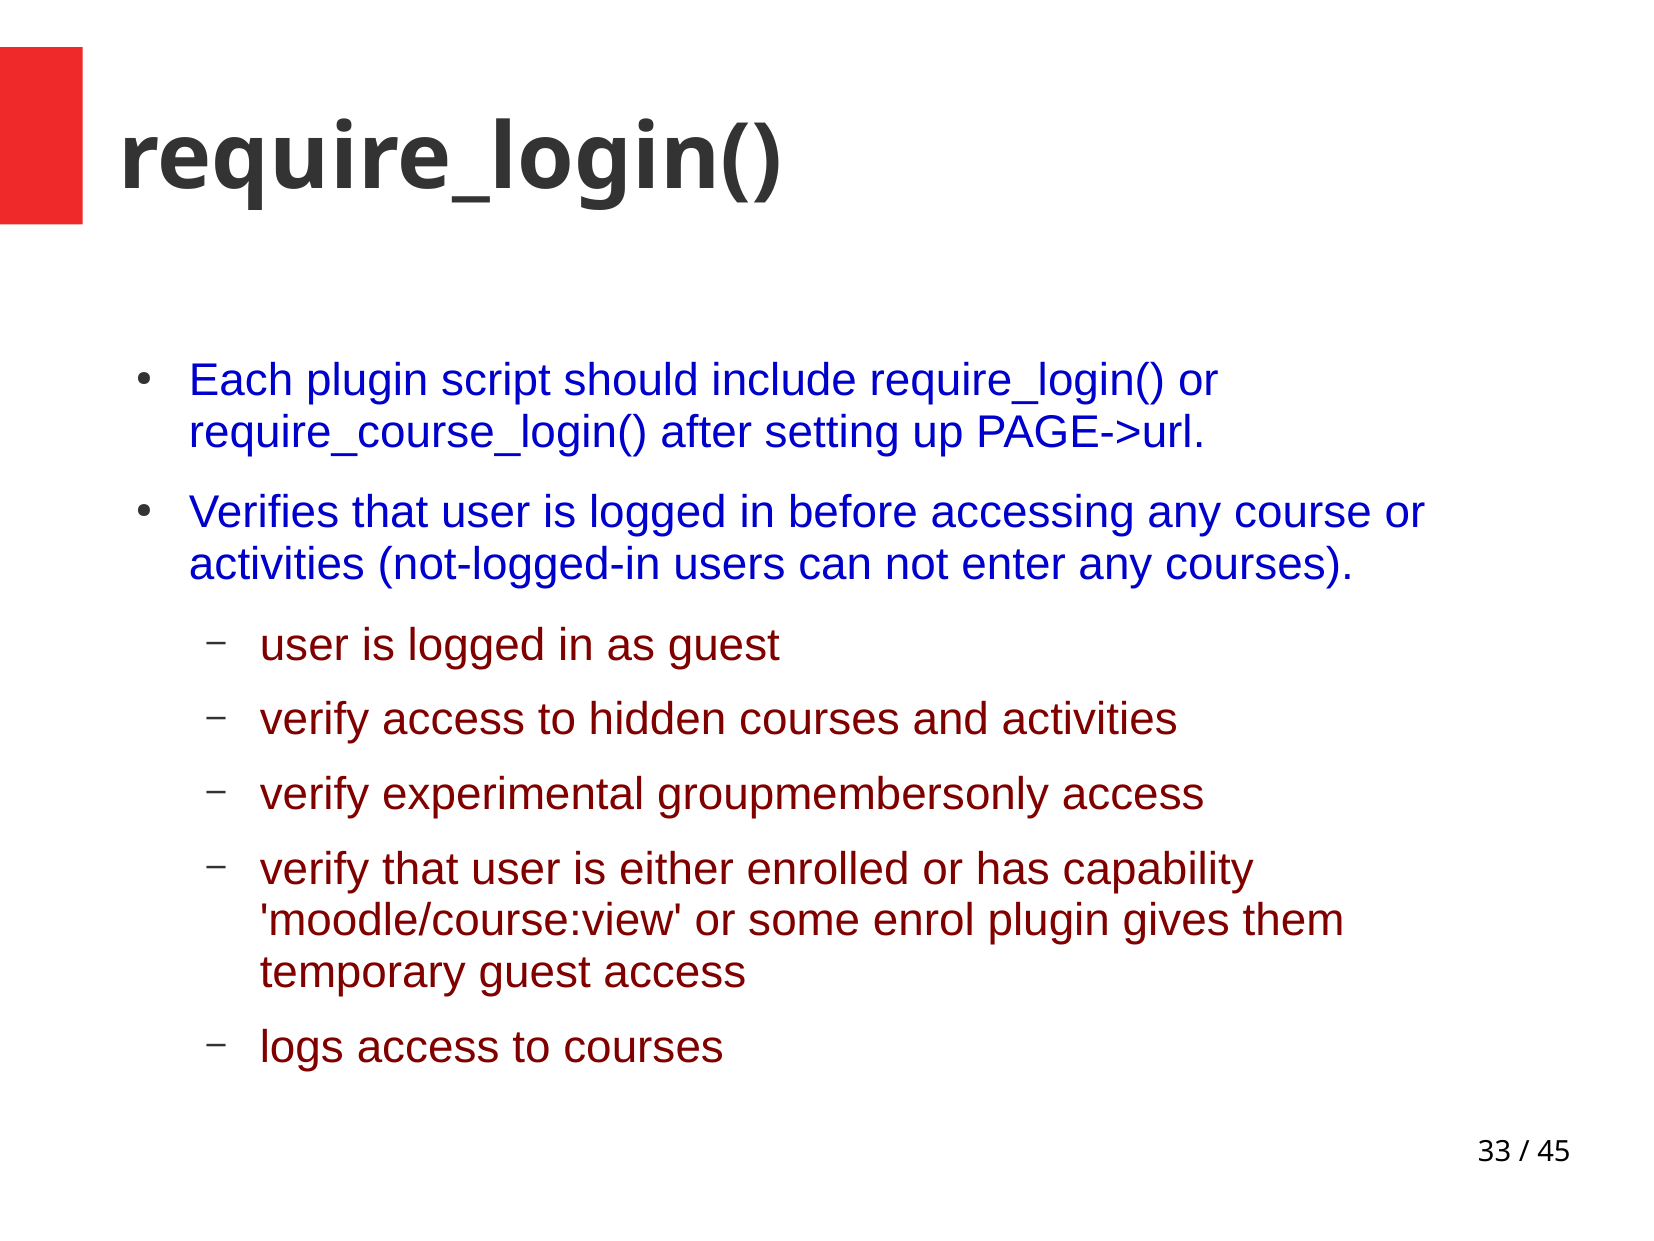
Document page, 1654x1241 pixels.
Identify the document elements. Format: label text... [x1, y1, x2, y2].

list Each plugin script should include require_login() or require_course_login() after setting up PAGE->url. Verifies that user is logged in before accessing any course or activities (not-logged-in users can not enter any courses). user is logged in as guest verify access to hidden courses and activities verify experimental groupmembersonly access verify that user is either enrolled or has capability 'moodle/course:view' or some enrol plugin gives them temporary guest access logs access to courses [118, 354, 1536, 1074]
title require_login() [118, 49, 1571, 257]
